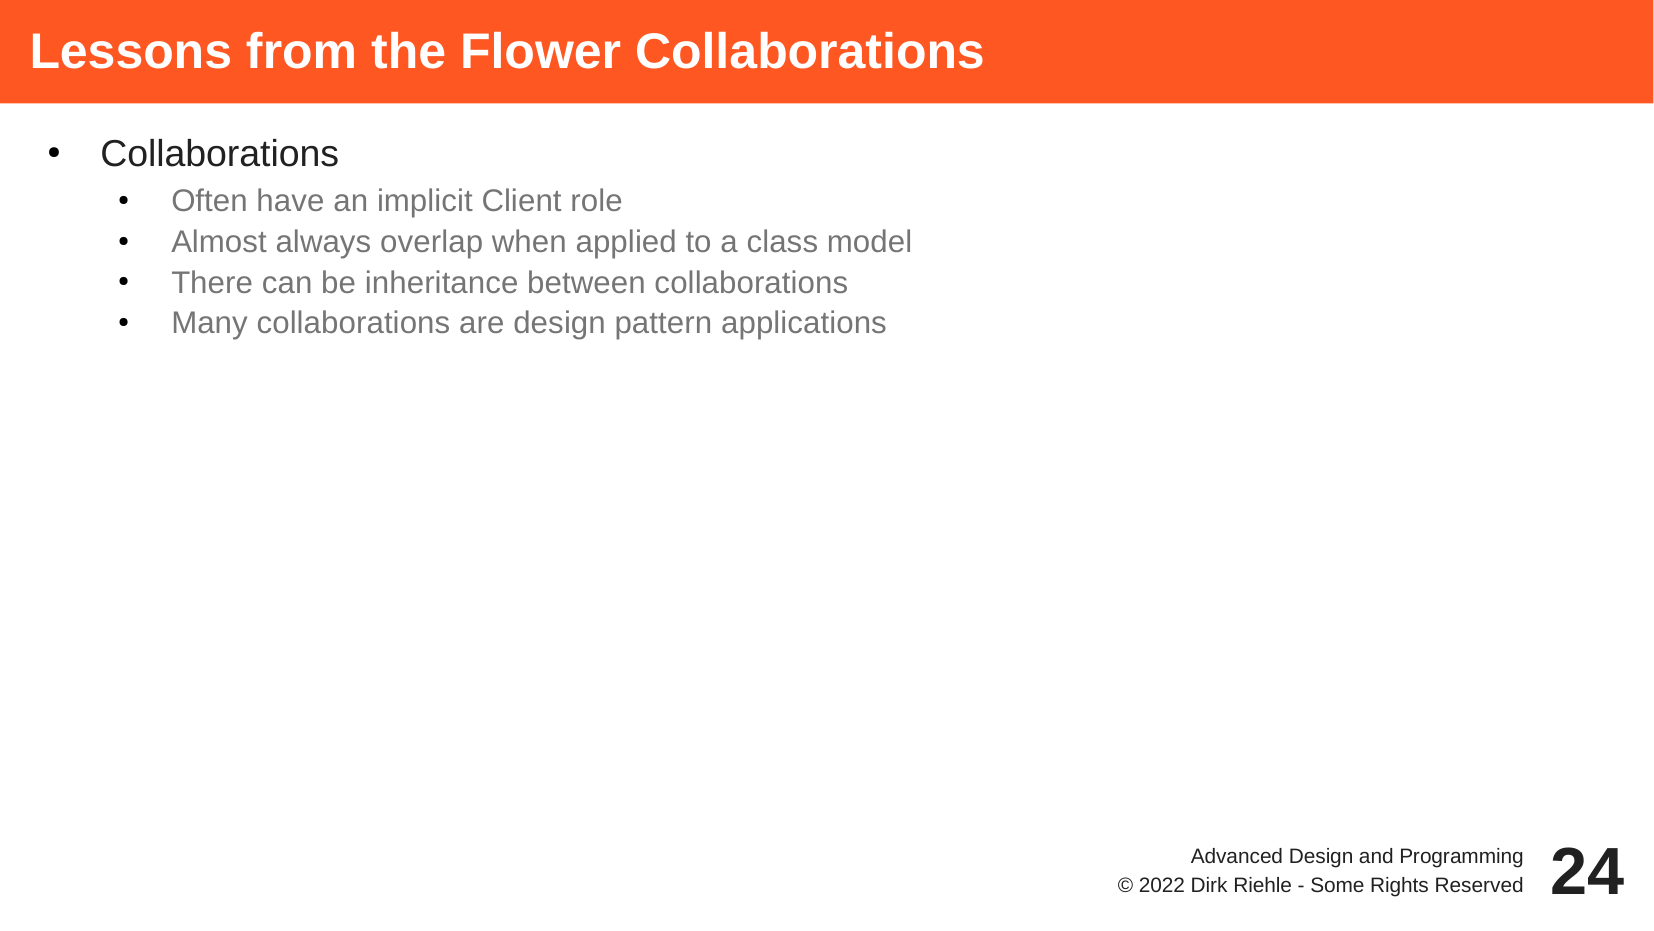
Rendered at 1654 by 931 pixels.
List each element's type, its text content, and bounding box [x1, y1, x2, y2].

title Lessons from the Flower Collaborations [0, 0, 1654, 104]
list Collaborations Often have an implicit Client role Almost always overlap when applied to a class model There can be inheritance between collaborations Many collaborations are design pattern applications [29, 132, 1625, 813]
